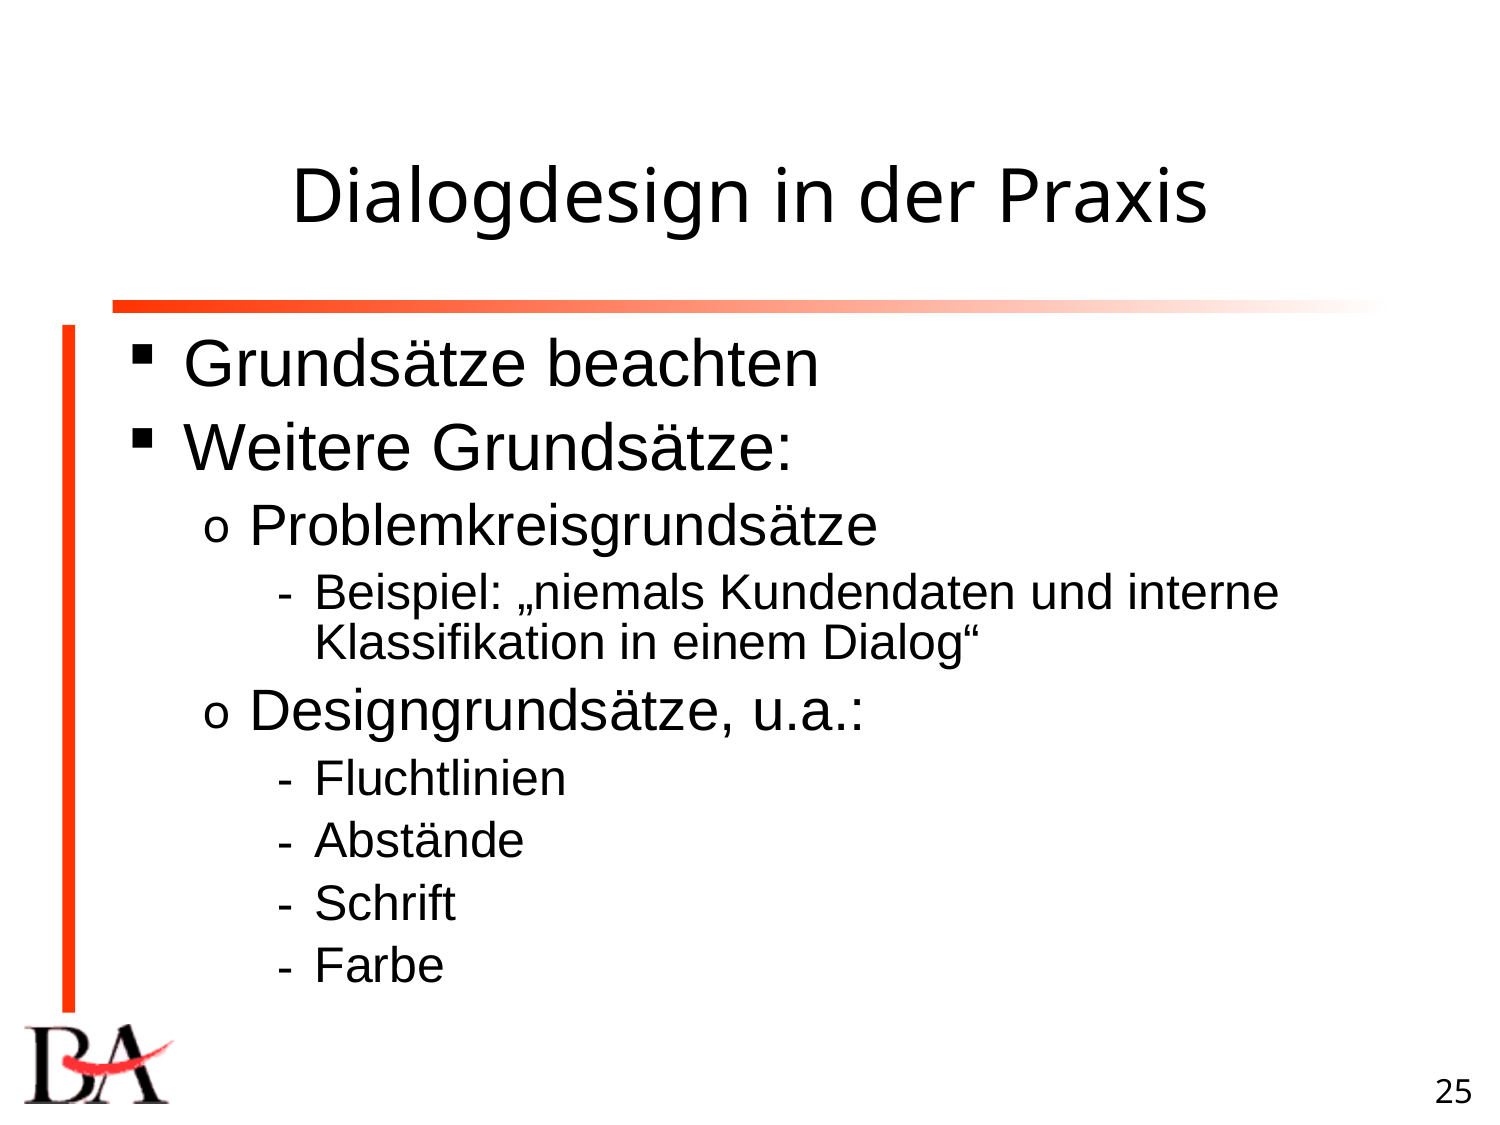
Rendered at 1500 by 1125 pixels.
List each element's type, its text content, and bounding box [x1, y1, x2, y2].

list Grundsätze beachten Weitere Grundsätze: Problemkreisgrundsätze Beispiel: „niemals Kundendaten und interne Klassifikation in einem Dialog“ Designgrundsätze, u.a.: Fluchtlinien Abstände Schrift Farbe [112, 324, 1388, 1051]
title Dialogdesign in der Praxis [112, 99, 1388, 288]
picture [24, 1024, 175, 1104]
